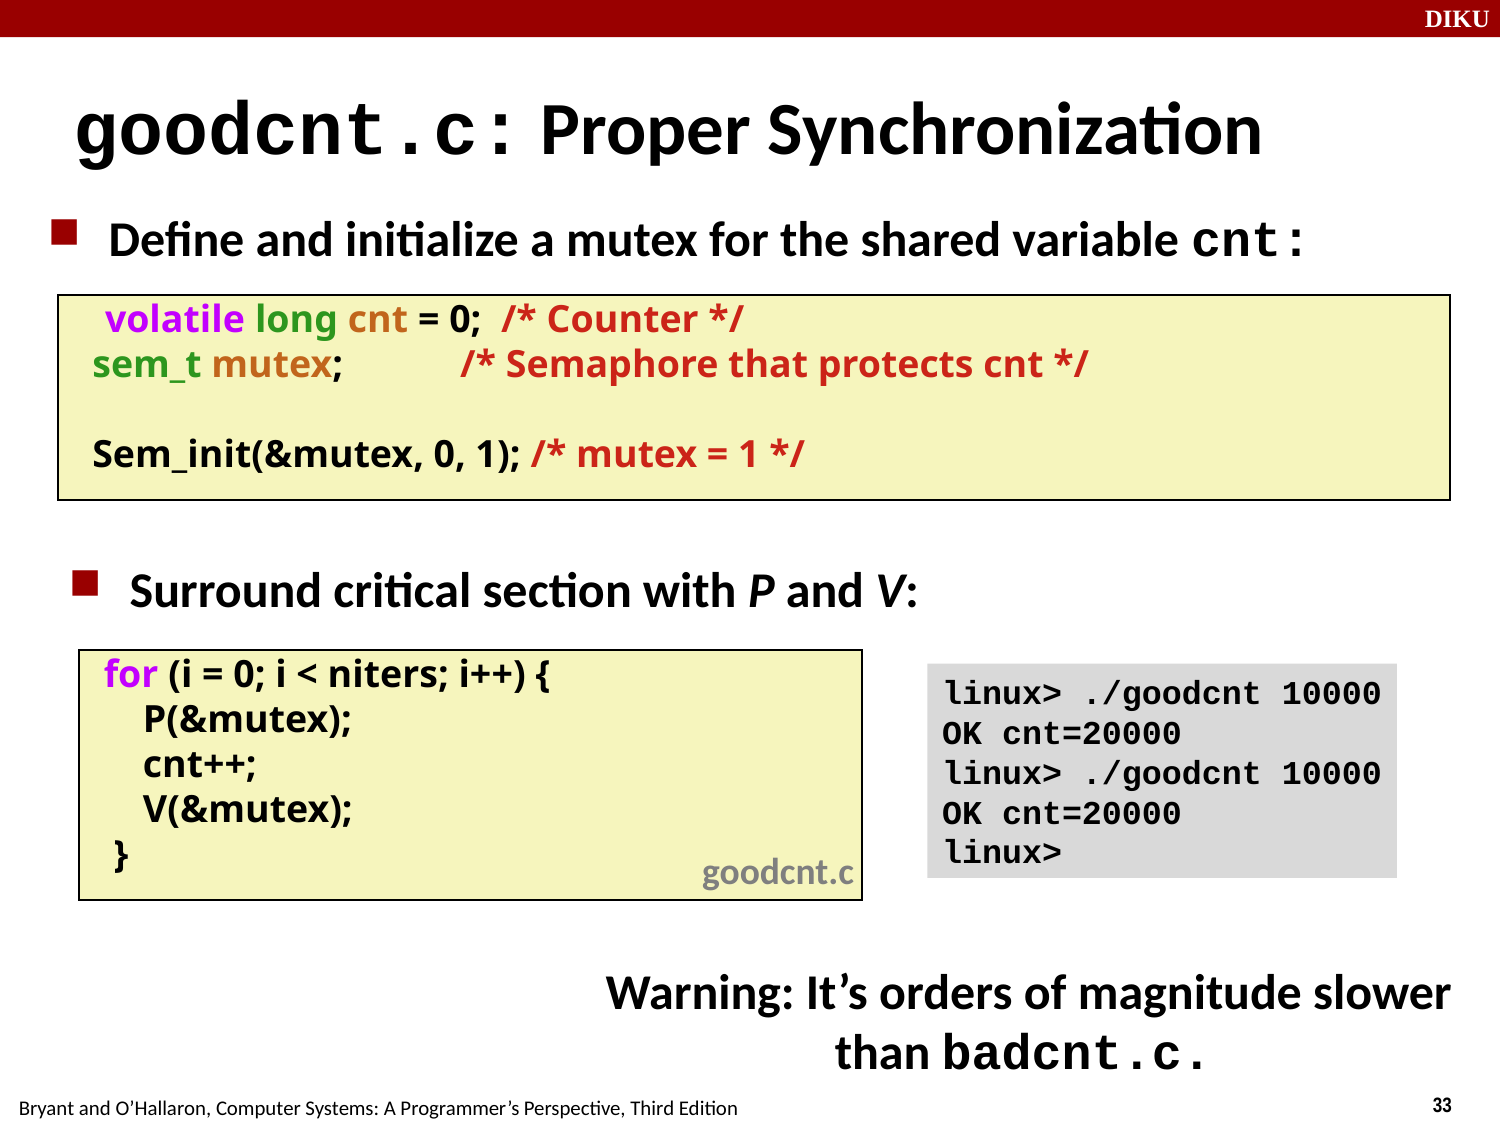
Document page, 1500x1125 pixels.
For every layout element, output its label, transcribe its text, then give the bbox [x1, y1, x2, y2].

text_box goodcnt.c: Proper Synchronization [58, 62, 1304, 188]
text_box for (i = 0; i < niters; i++) { P(&mutex); cnt++; V(&mutex); } [79, 649, 863, 900]
text_box Warning: It’s orders of magnitude slower than badcnt.c. [587, 951, 1471, 1087]
text_box Define and initialize a mutex for the shared variable cnt: [37, 199, 1401, 275]
text_box volatile long cnt = 0; /* Counter */ sem_t mutex; /* Semaphore that protects cnt */ Sem_init(&mutex, 0, 1); /* mutex = 1 */ [57, 294, 1450, 500]
text_box Surround critical section with P and V: [58, 549, 1422, 626]
text_box linux> ./goodcnt 10000 OK cnt=20000 linux> ./goodcnt 10000 OK cnt=20000 linux> [927, 663, 1397, 878]
text_box goodcnt.c [687, 839, 870, 900]
